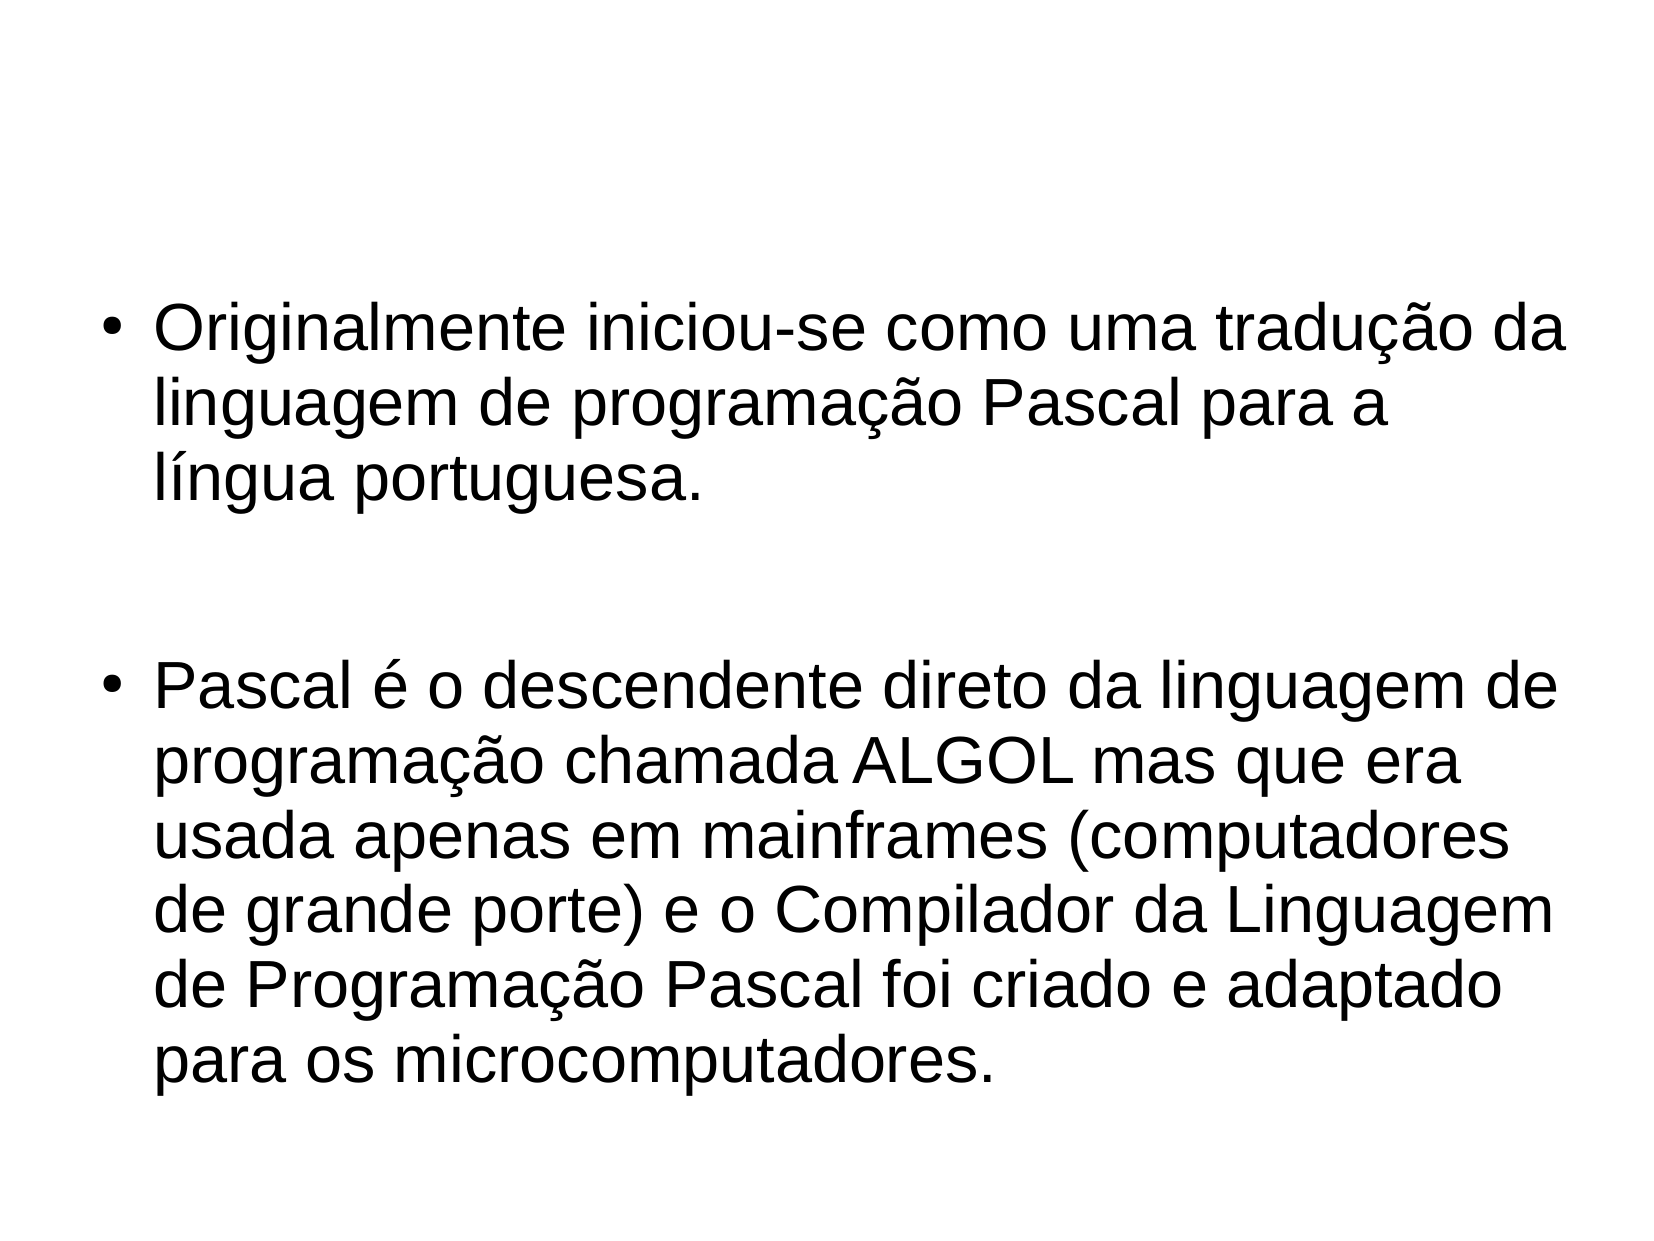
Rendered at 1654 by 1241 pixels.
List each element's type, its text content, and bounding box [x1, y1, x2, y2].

list Originalmente iniciou-se como uma tradução da linguagem de programação Pascal para a língua portuguesa. Pascal é o descendente direto da linguagem de programação chamada ALGOL mas que era usada apenas em mainframes (computadores de grande porte) e o Compilador da Linguagem de Programação Pascal foi criado e adaptado para os microcomputadores. [82, 290, 1571, 1109]
